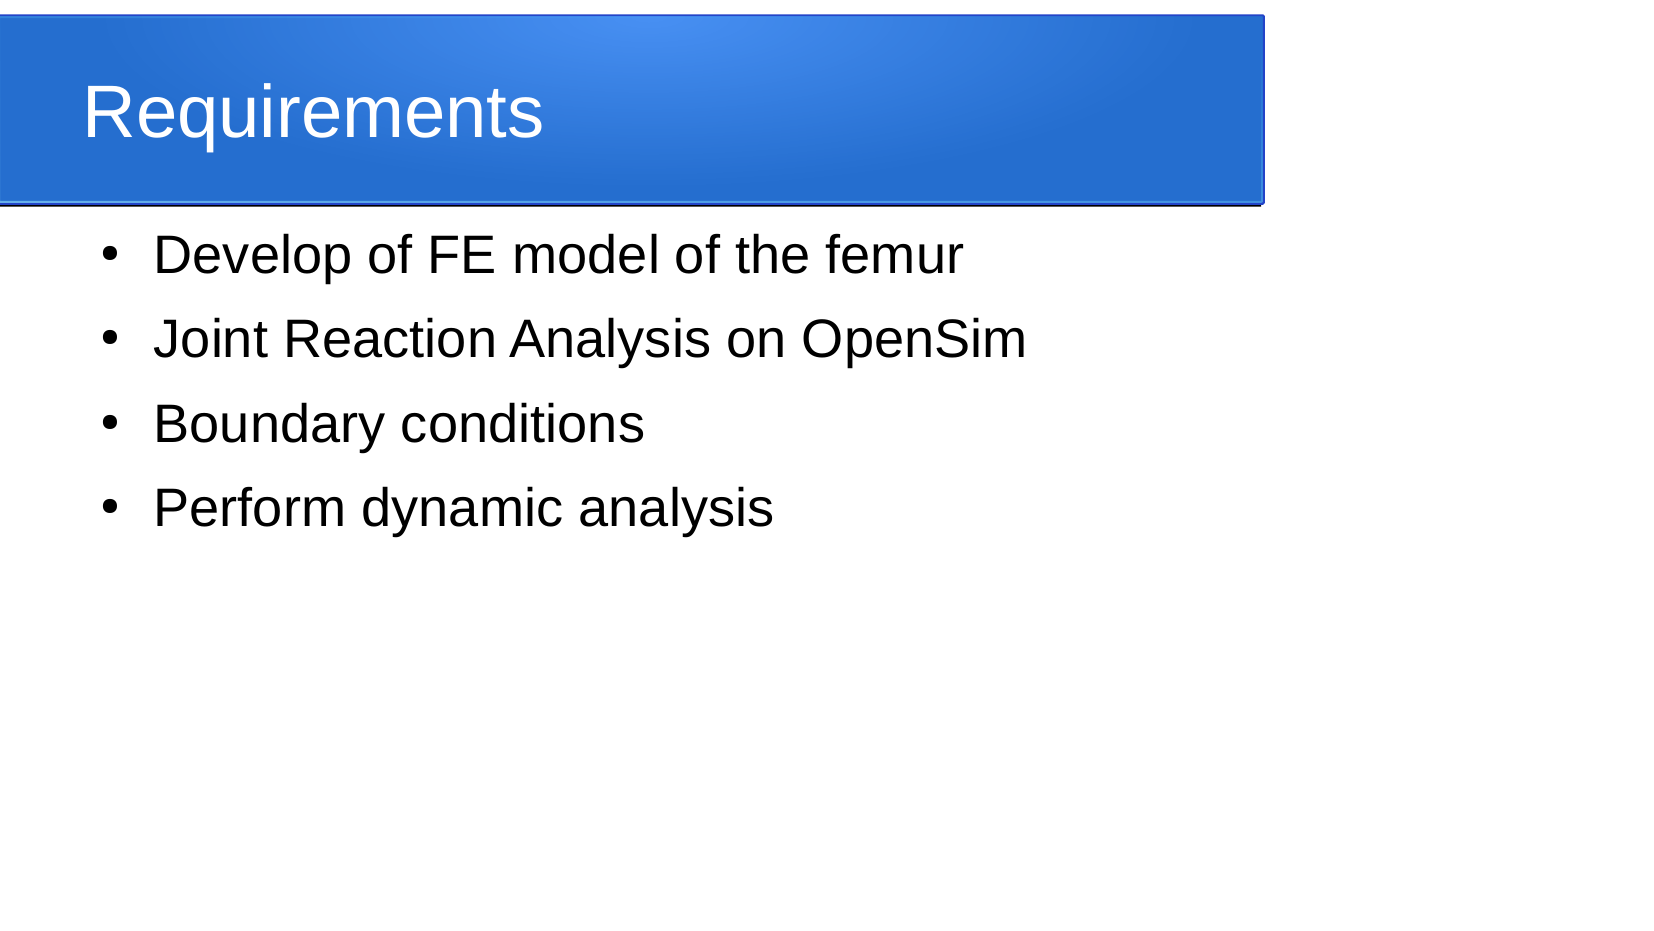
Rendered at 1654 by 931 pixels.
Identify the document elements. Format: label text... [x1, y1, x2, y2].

list Develop of FE model of the femur Joint Reaction Analysis on OpenSim Boundary conditions Perform dynamic analysis [82, 224, 1571, 764]
title Requirements [82, 35, 1235, 189]
